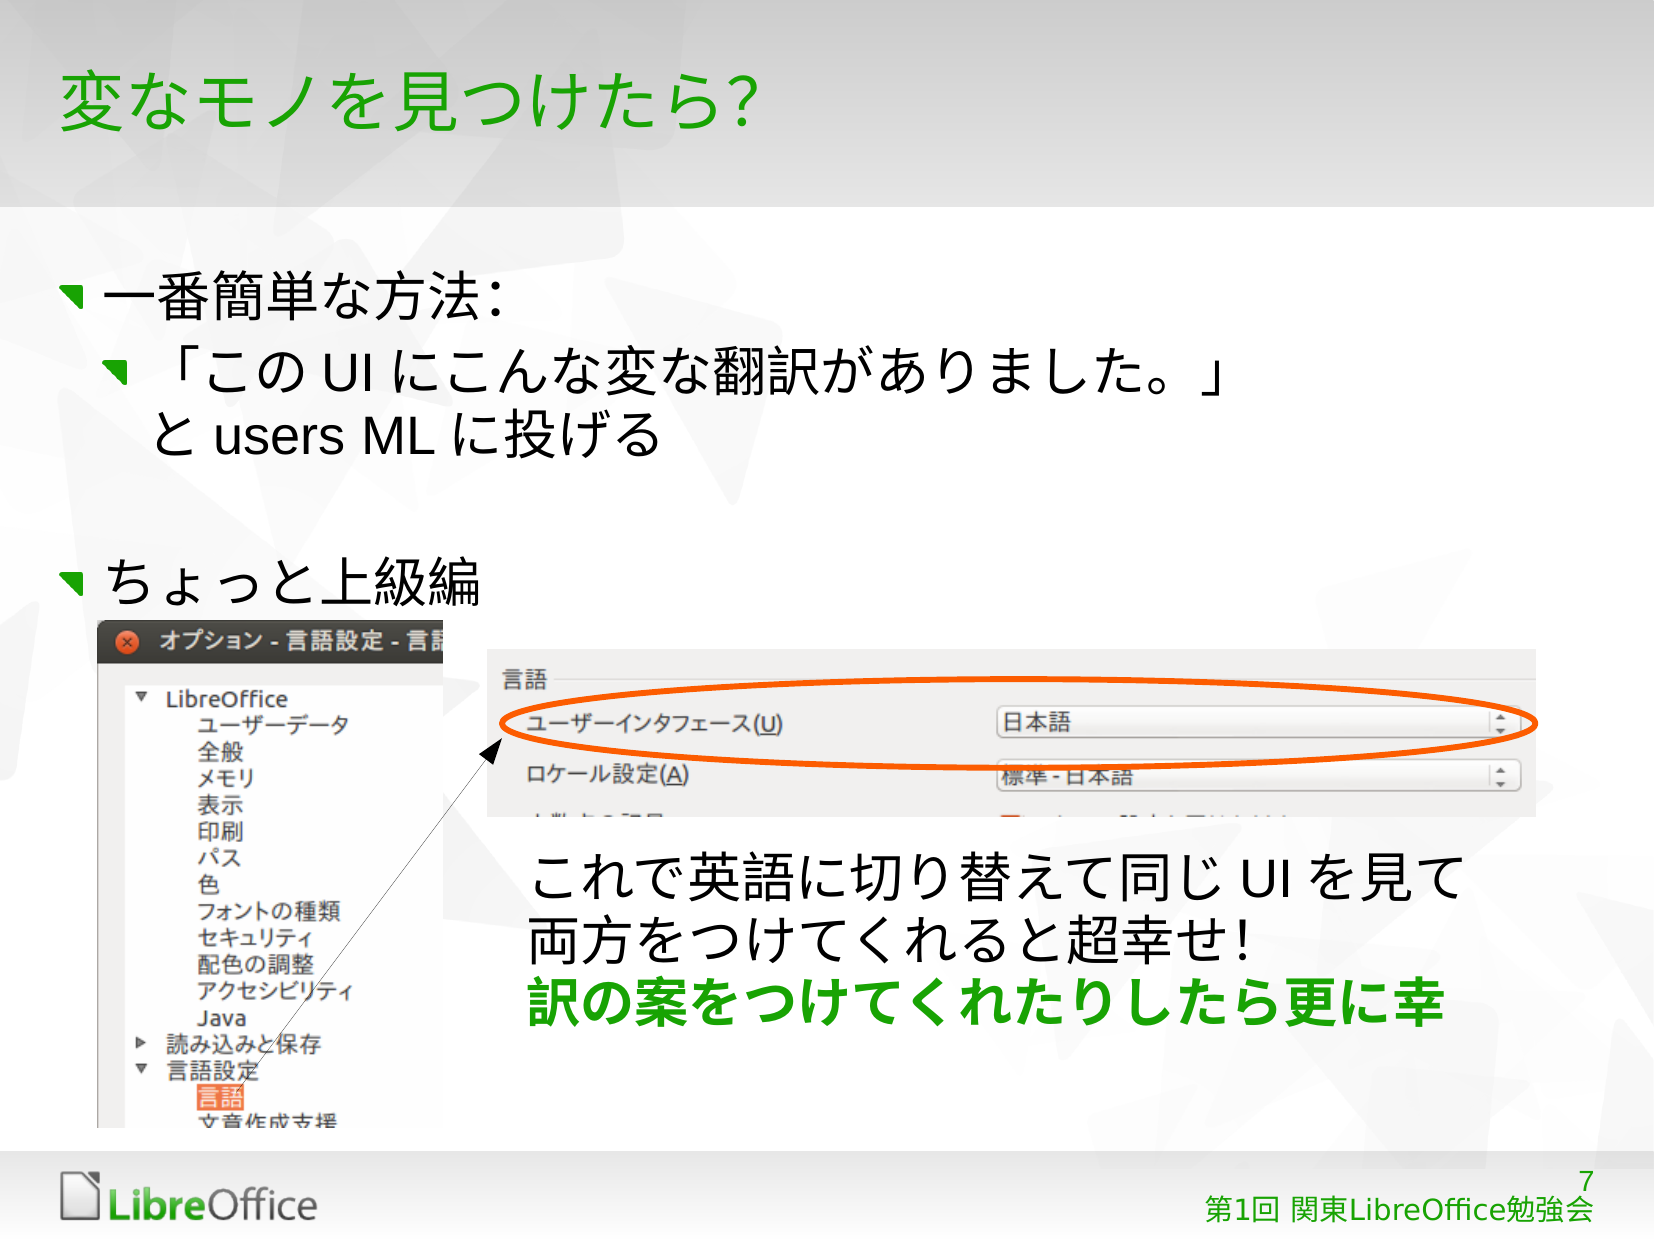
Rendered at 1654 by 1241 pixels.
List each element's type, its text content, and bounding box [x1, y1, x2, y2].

title 変なモノを見つけたら？ [59, 29, 1595, 178]
picture [915, 548, 1654, 1169]
picture [506, 683, 1532, 764]
picture [97, 620, 443, 1128]
picture [0, 0, 783, 931]
picture [41, 1152, 337, 1240]
picture [487, 649, 1536, 817]
list 一番簡単な方法： 「このUIにこんな変な翻訳がありました。」 とusers MLに投げる ちょっと上級編 これで英語に切り替えて同じUIを見て 両方をつけてくれると超幸せ！ 訳の案をつけてくれたりしたら更に幸せ！！ [59, 265, 1595, 1114]
